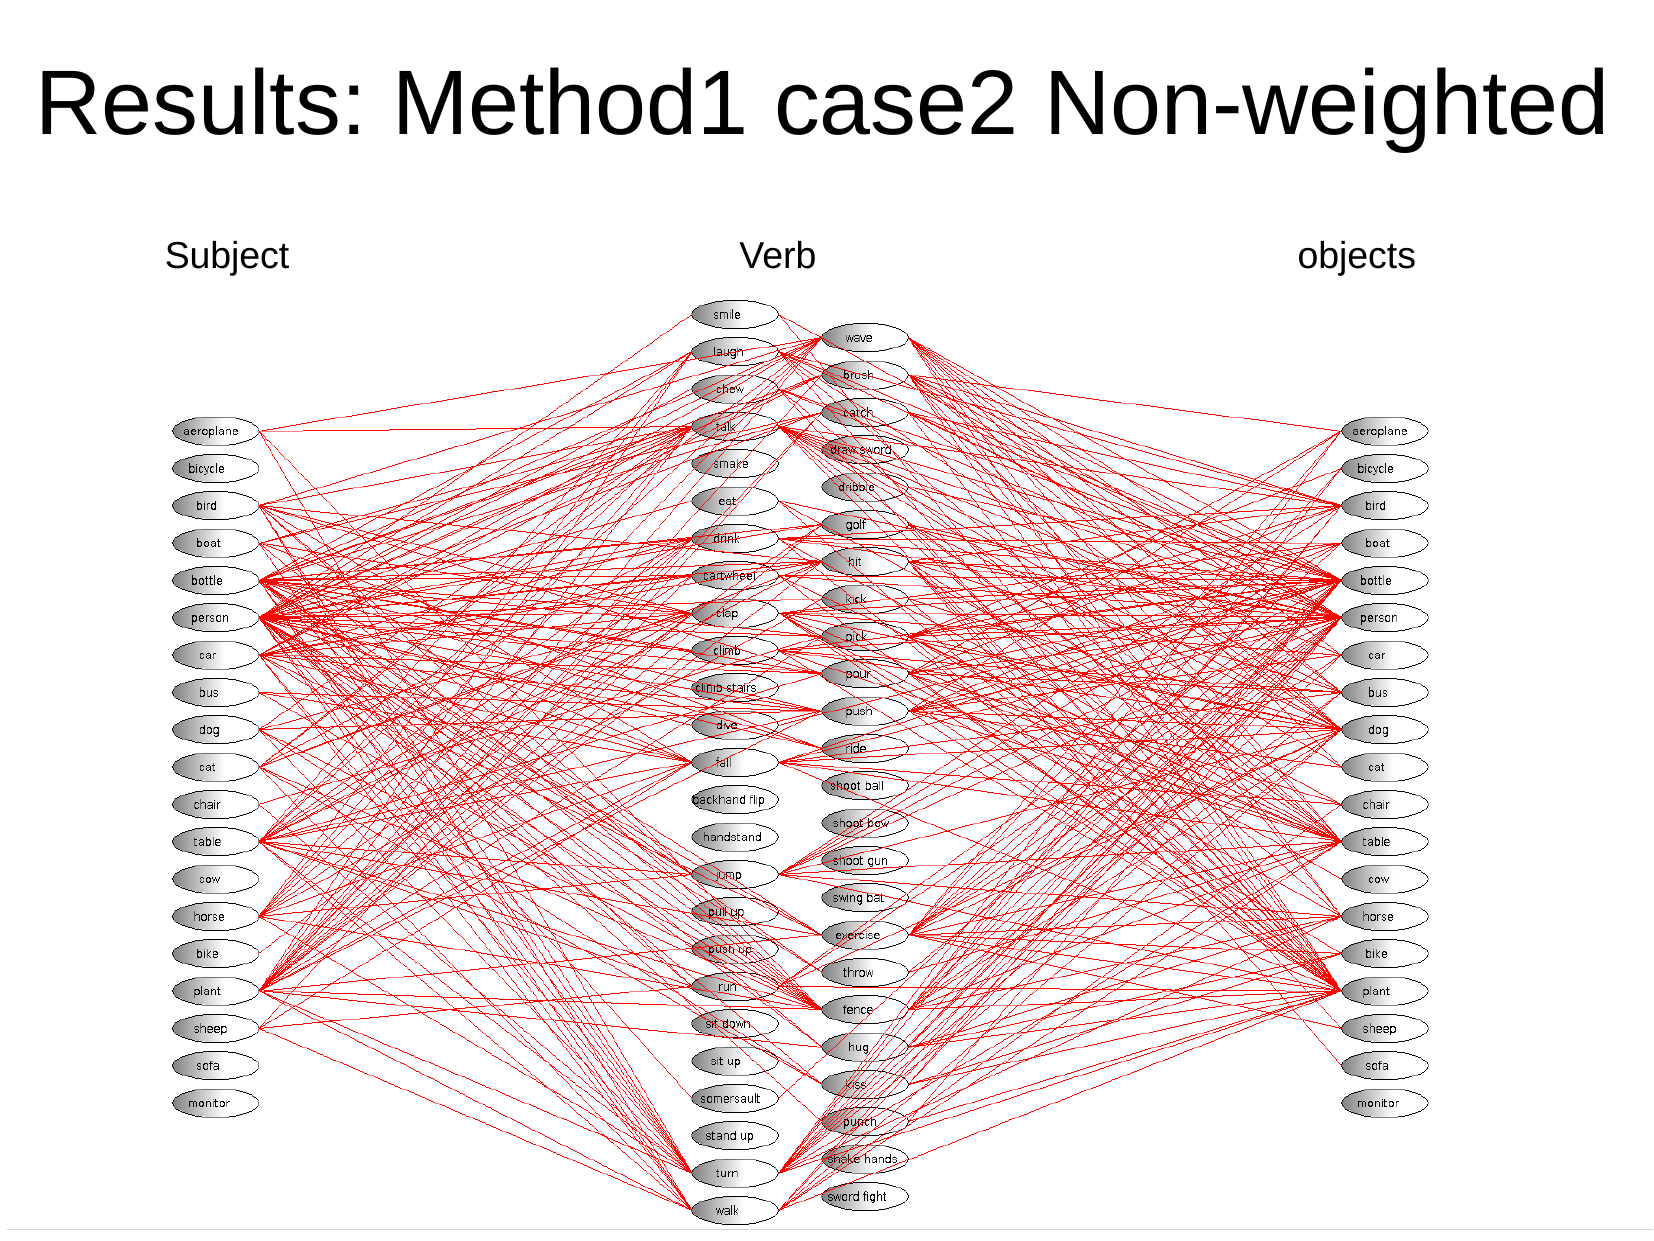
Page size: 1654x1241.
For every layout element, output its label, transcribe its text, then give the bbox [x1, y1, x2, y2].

picture [7, 277, 1654, 1231]
title Results: Method1 case2 Non-weighted [35, 30, 1654, 176]
text_box Subject Verb objects [150, 226, 1471, 277]
